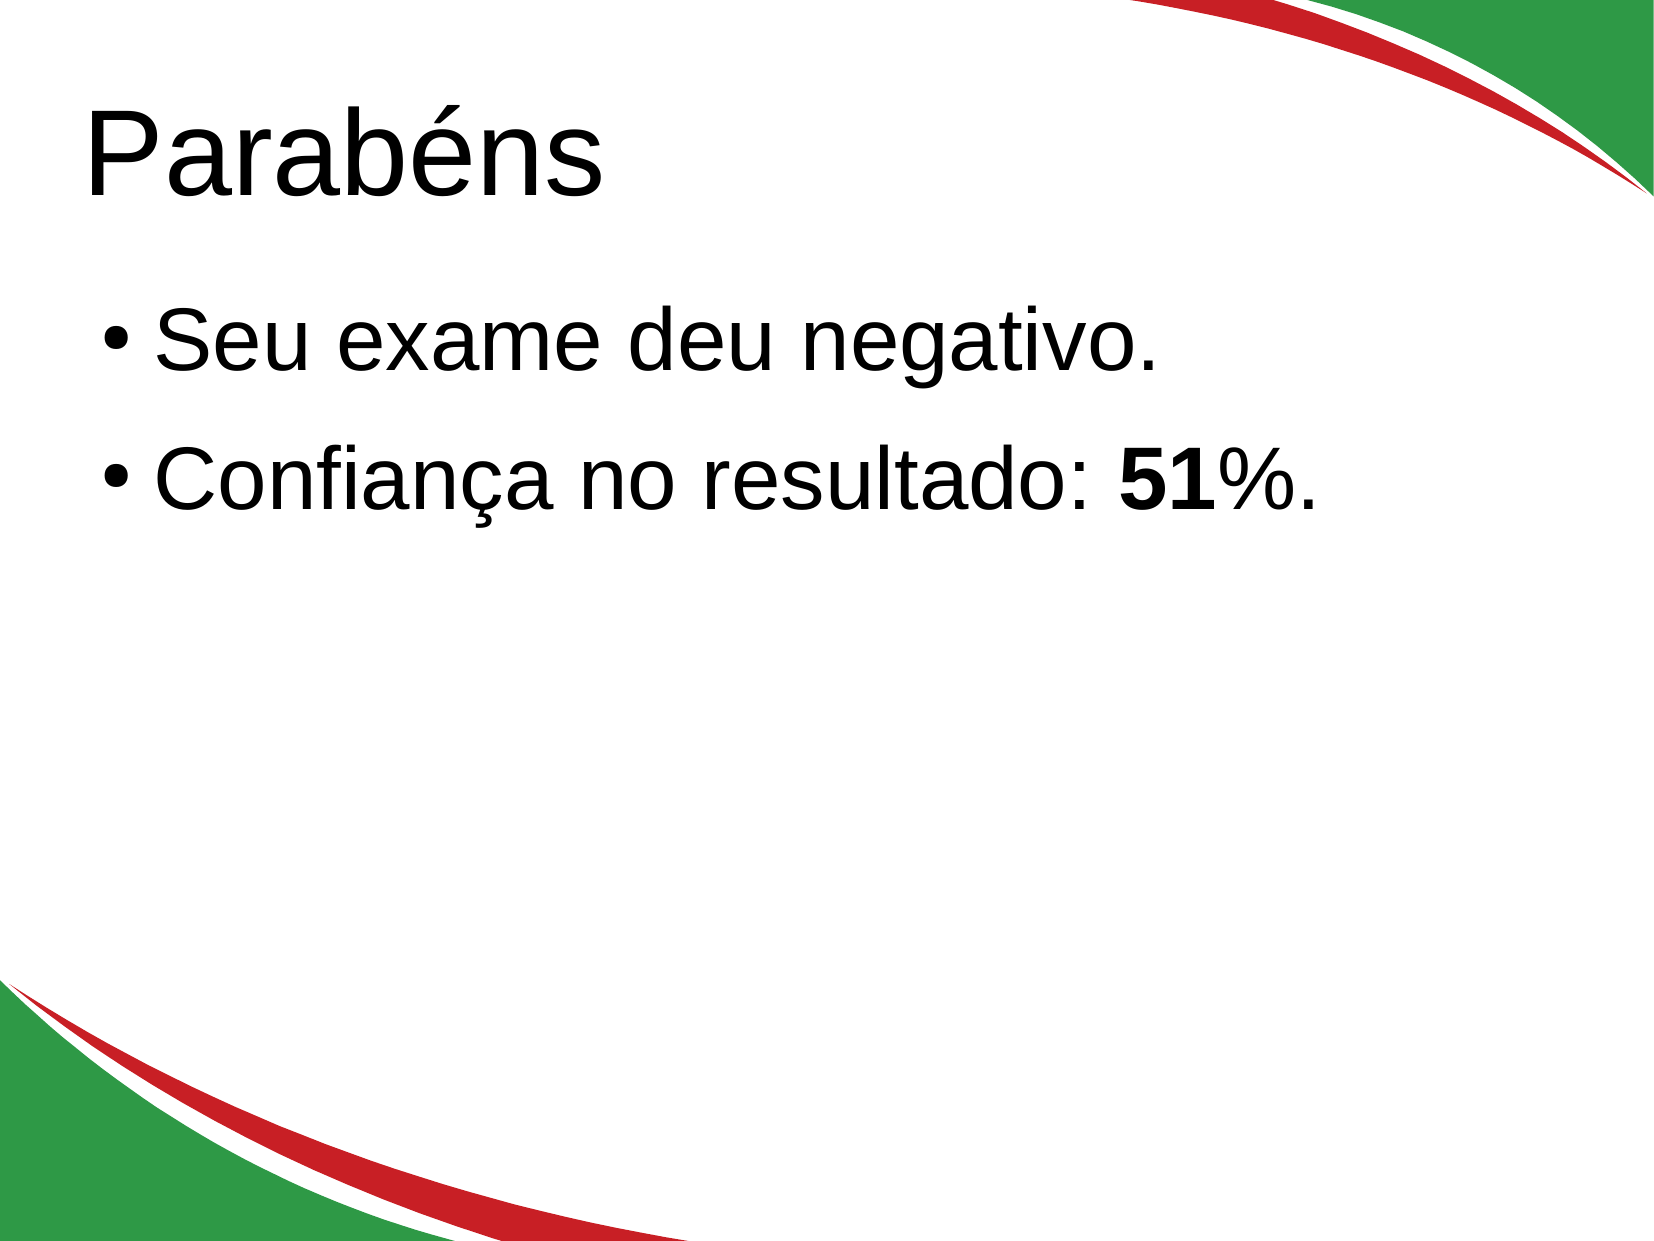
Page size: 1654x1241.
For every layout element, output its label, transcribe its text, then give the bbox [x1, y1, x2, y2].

title Parabéns [82, 49, 1571, 257]
list Seu exame deu negativo. Confiança no resultado: 51%. [82, 290, 1571, 1010]
